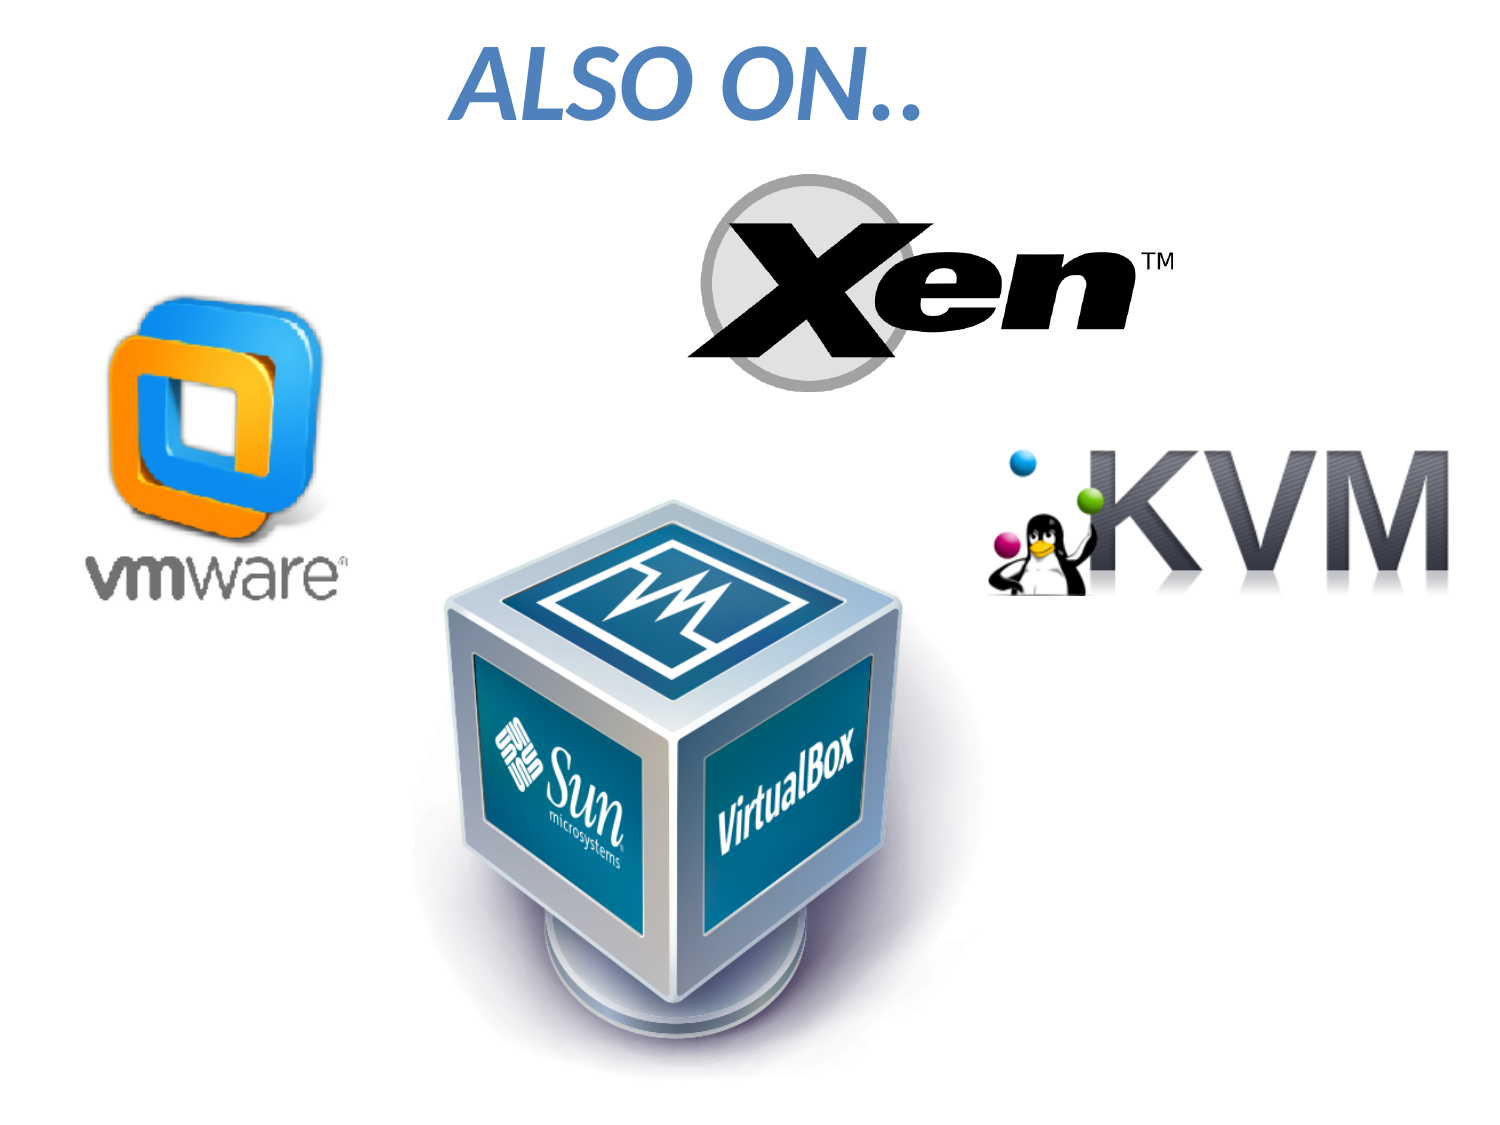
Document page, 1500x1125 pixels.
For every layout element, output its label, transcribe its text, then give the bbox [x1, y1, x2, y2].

picture [412, 449, 1457, 1094]
text_box ALSO ON.. [436, 0, 944, 150]
picture [75, 287, 365, 610]
picture [687, 174, 1173, 392]
